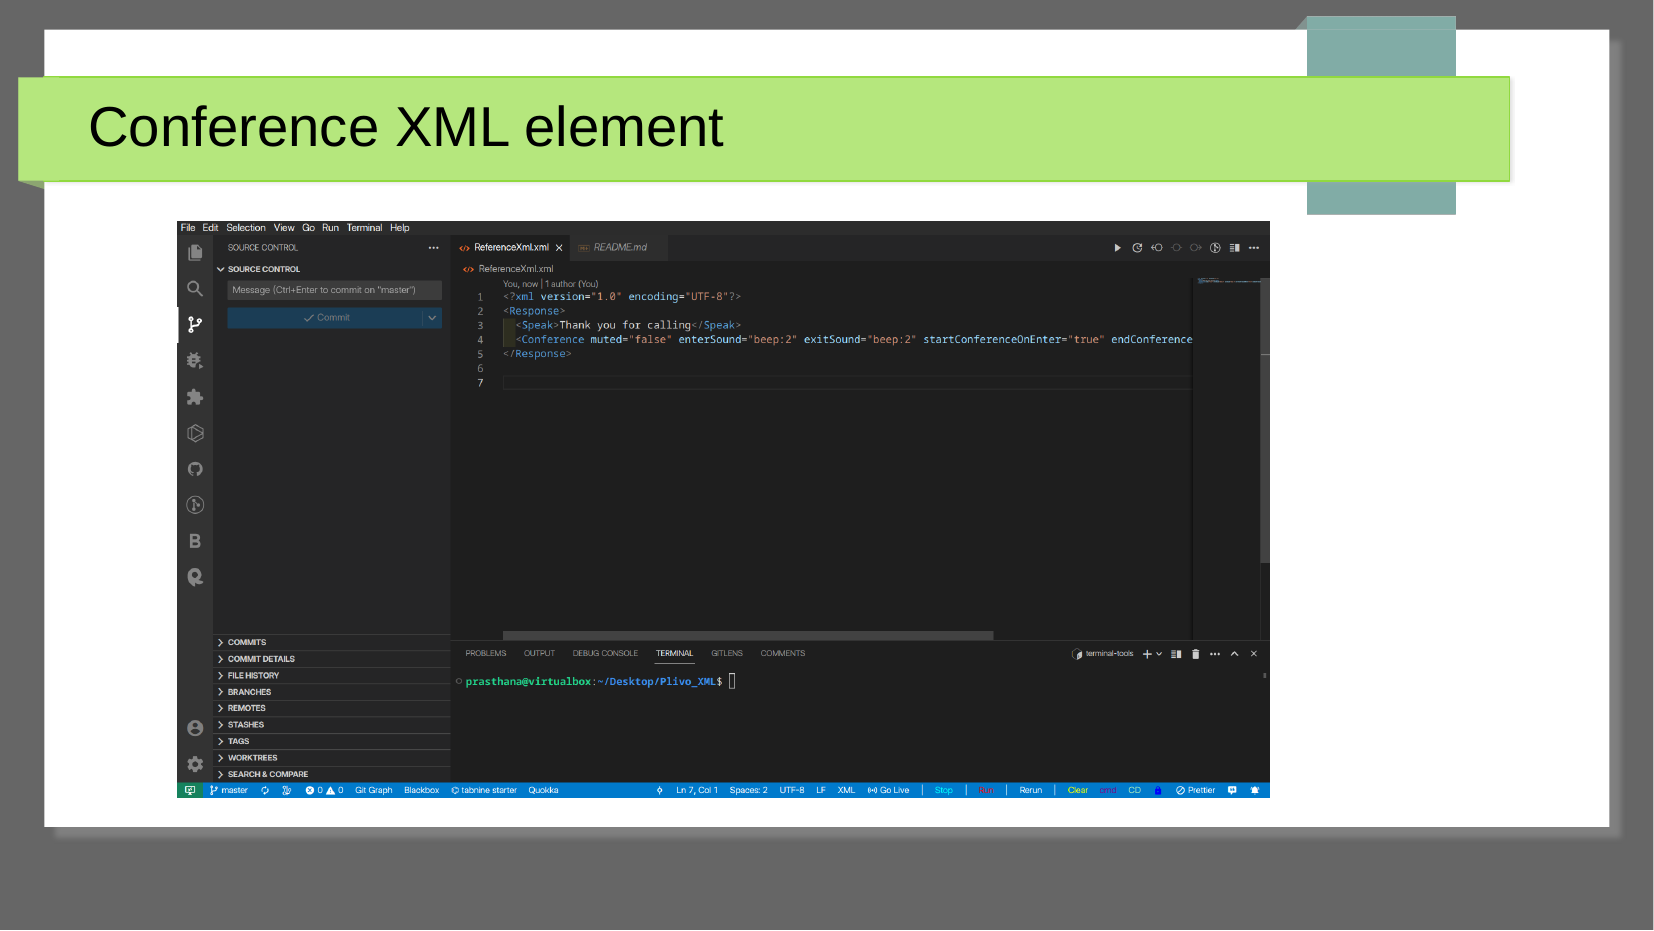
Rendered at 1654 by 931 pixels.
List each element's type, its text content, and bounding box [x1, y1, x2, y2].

picture [177, 221, 1270, 798]
title Conference XML element [88, 32, 1506, 222]
